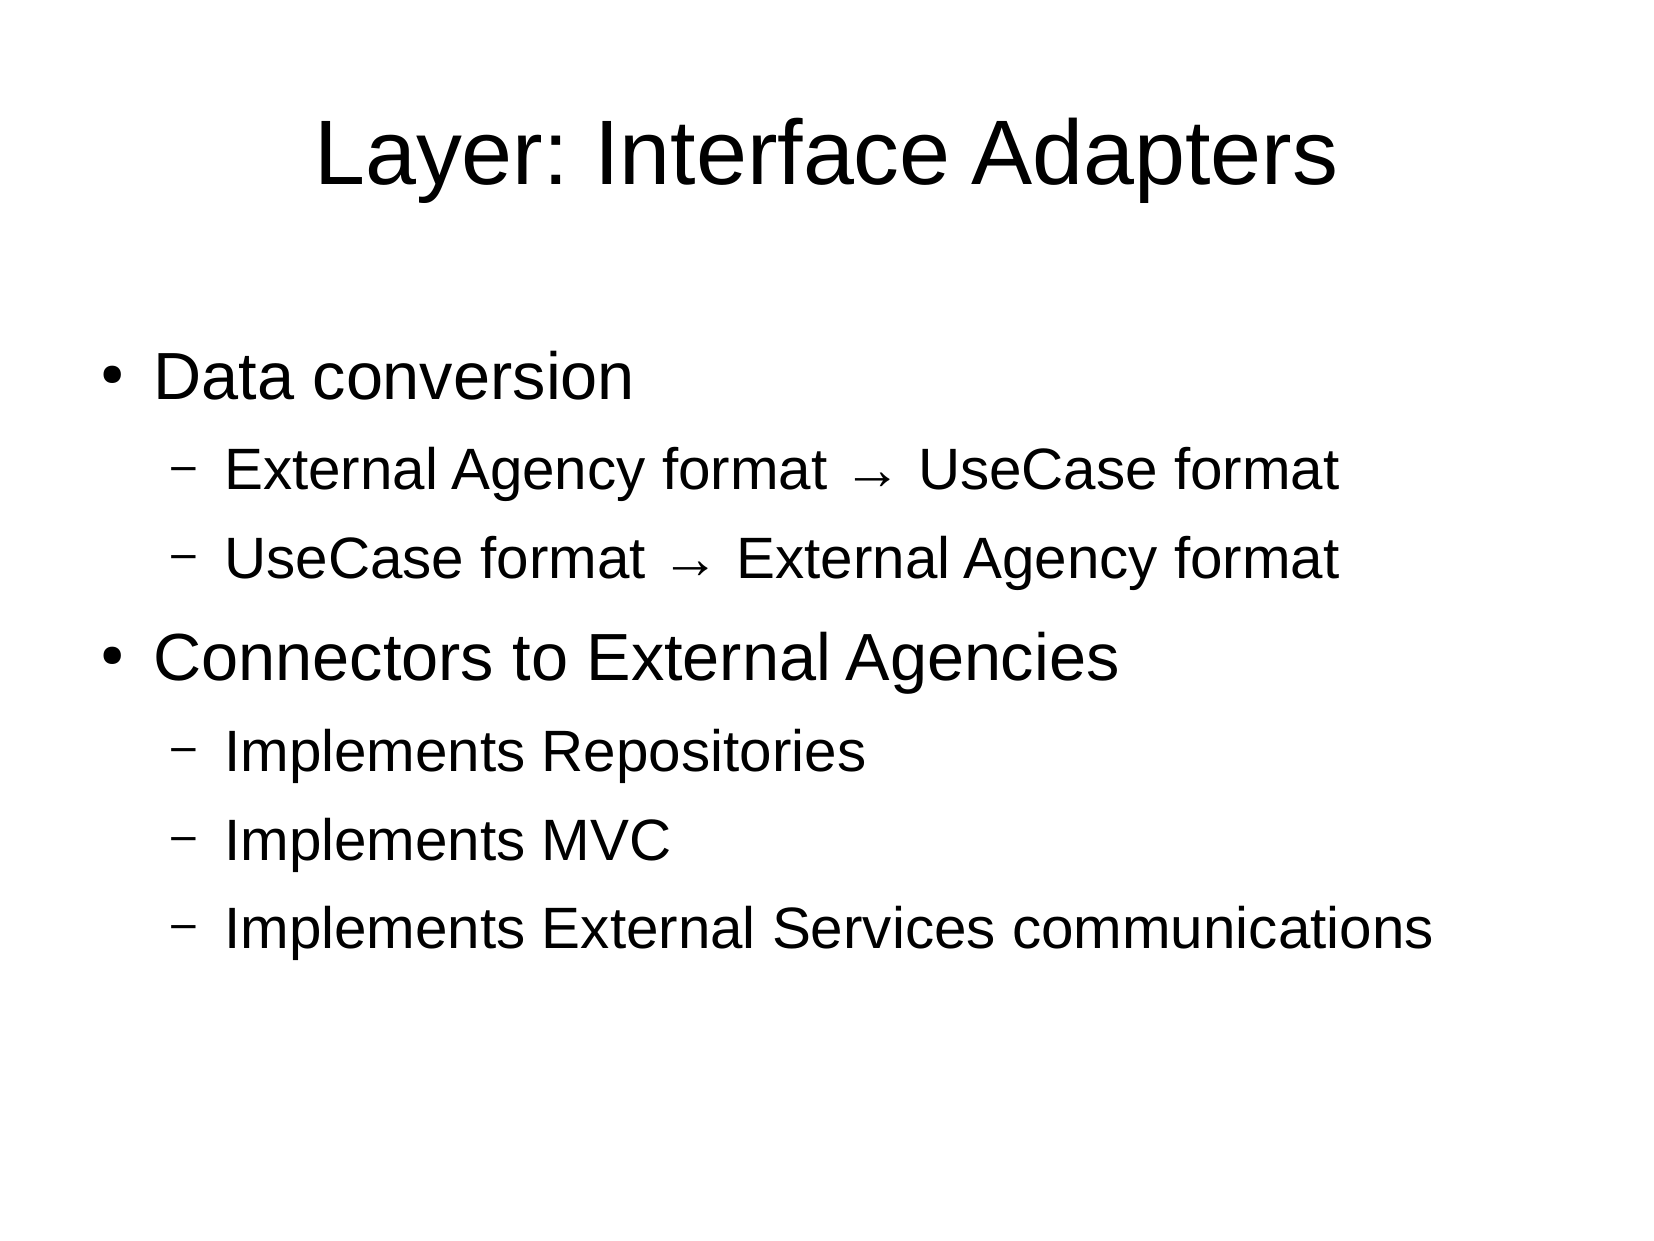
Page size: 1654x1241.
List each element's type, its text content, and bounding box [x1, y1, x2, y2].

title Layer: Interface Adapters [82, 49, 1571, 257]
list Data conversion External Agency format → UseCase format UseCase format → External Agency format Connectors to External Agencies Implements Repositories Implements MVC Implements External Services communications [82, 290, 1571, 1010]
